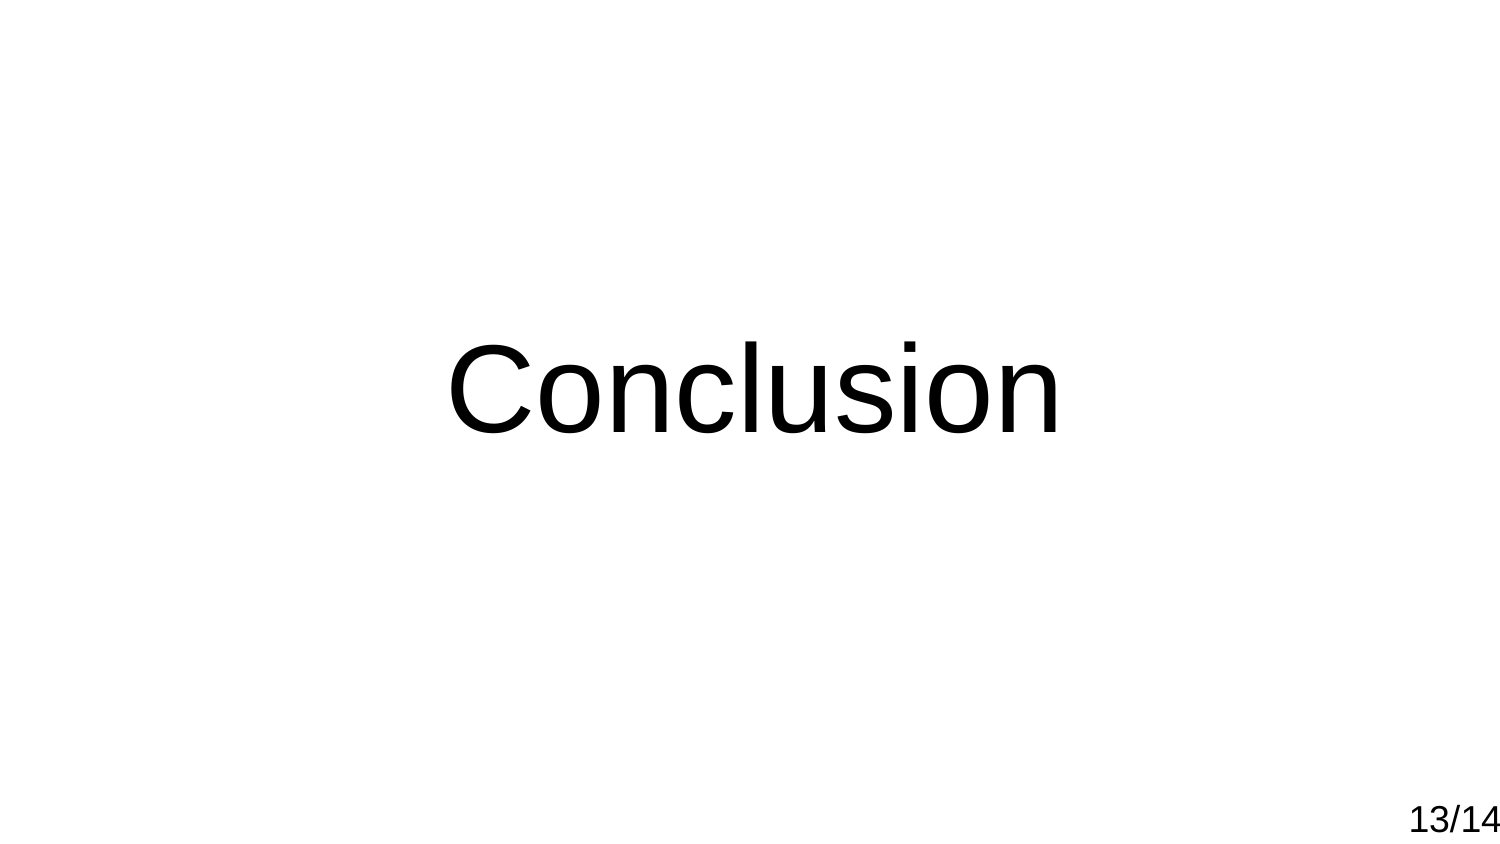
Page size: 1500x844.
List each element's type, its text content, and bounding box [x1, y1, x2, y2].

text_box 13/14 [1393, 791, 1500, 844]
list Conclusion [374, 318, 1500, 844]
